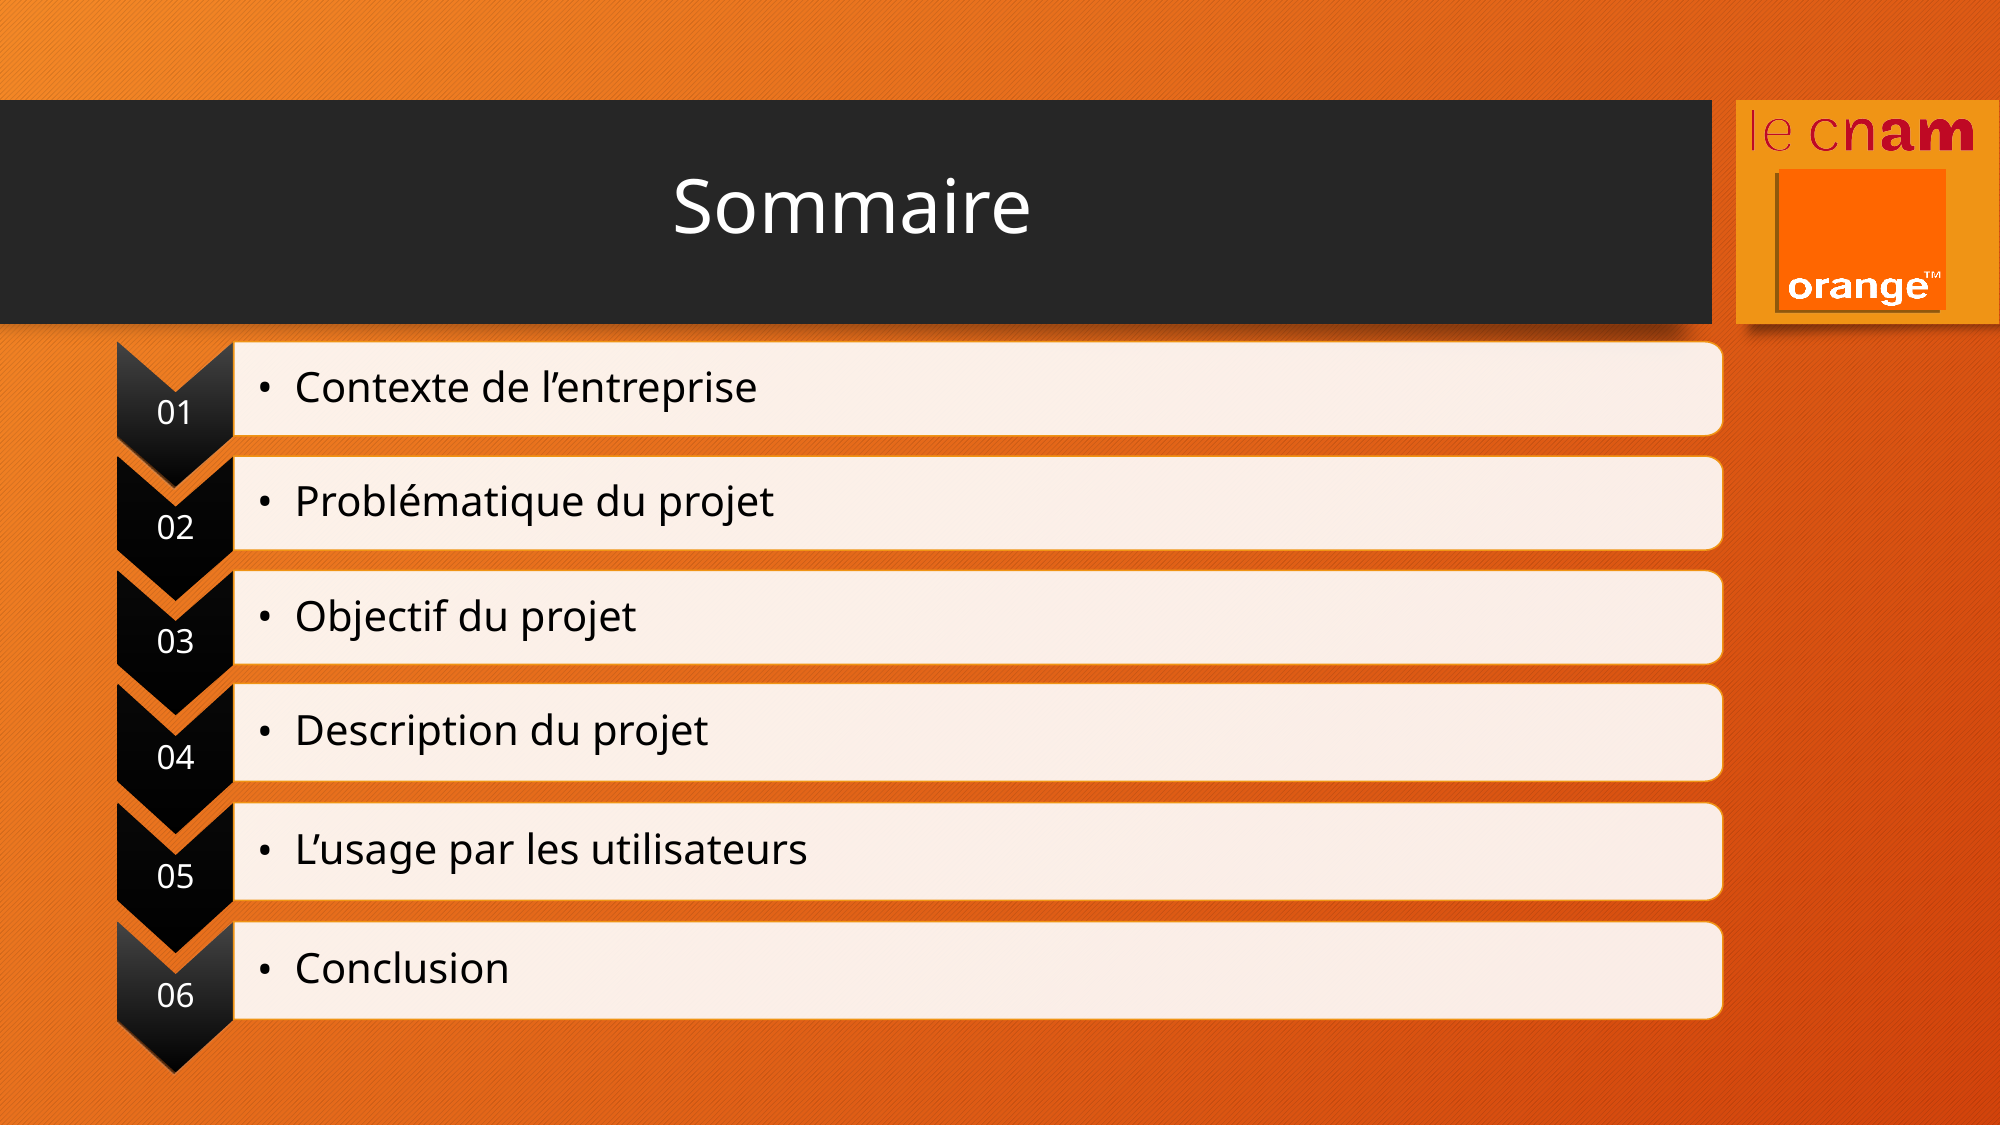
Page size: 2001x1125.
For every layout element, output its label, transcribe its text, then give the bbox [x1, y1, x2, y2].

text_box Contexte de l’entreprise [233, 341, 1723, 436]
text_box 02 [117, 456, 233, 601]
text_box 04 [117, 683, 234, 835]
text_box Objectif du projet [233, 570, 1723, 665]
text_box Conclusion [233, 921, 1723, 1020]
text_box 01 [117, 341, 234, 487]
text_box 06 [117, 921, 234, 1073]
text_box L’usage par les utilisateurs [233, 802, 1723, 901]
picture [1779, 169, 1946, 310]
text_box Problématique du projet [233, 456, 1723, 551]
text_box Description du projet [233, 683, 1723, 782]
picture [1752, 110, 1973, 151]
text_box 03 [117, 570, 234, 716]
text_box 05 [117, 802, 234, 954]
title Sommaire [0, 110, 1706, 309]
